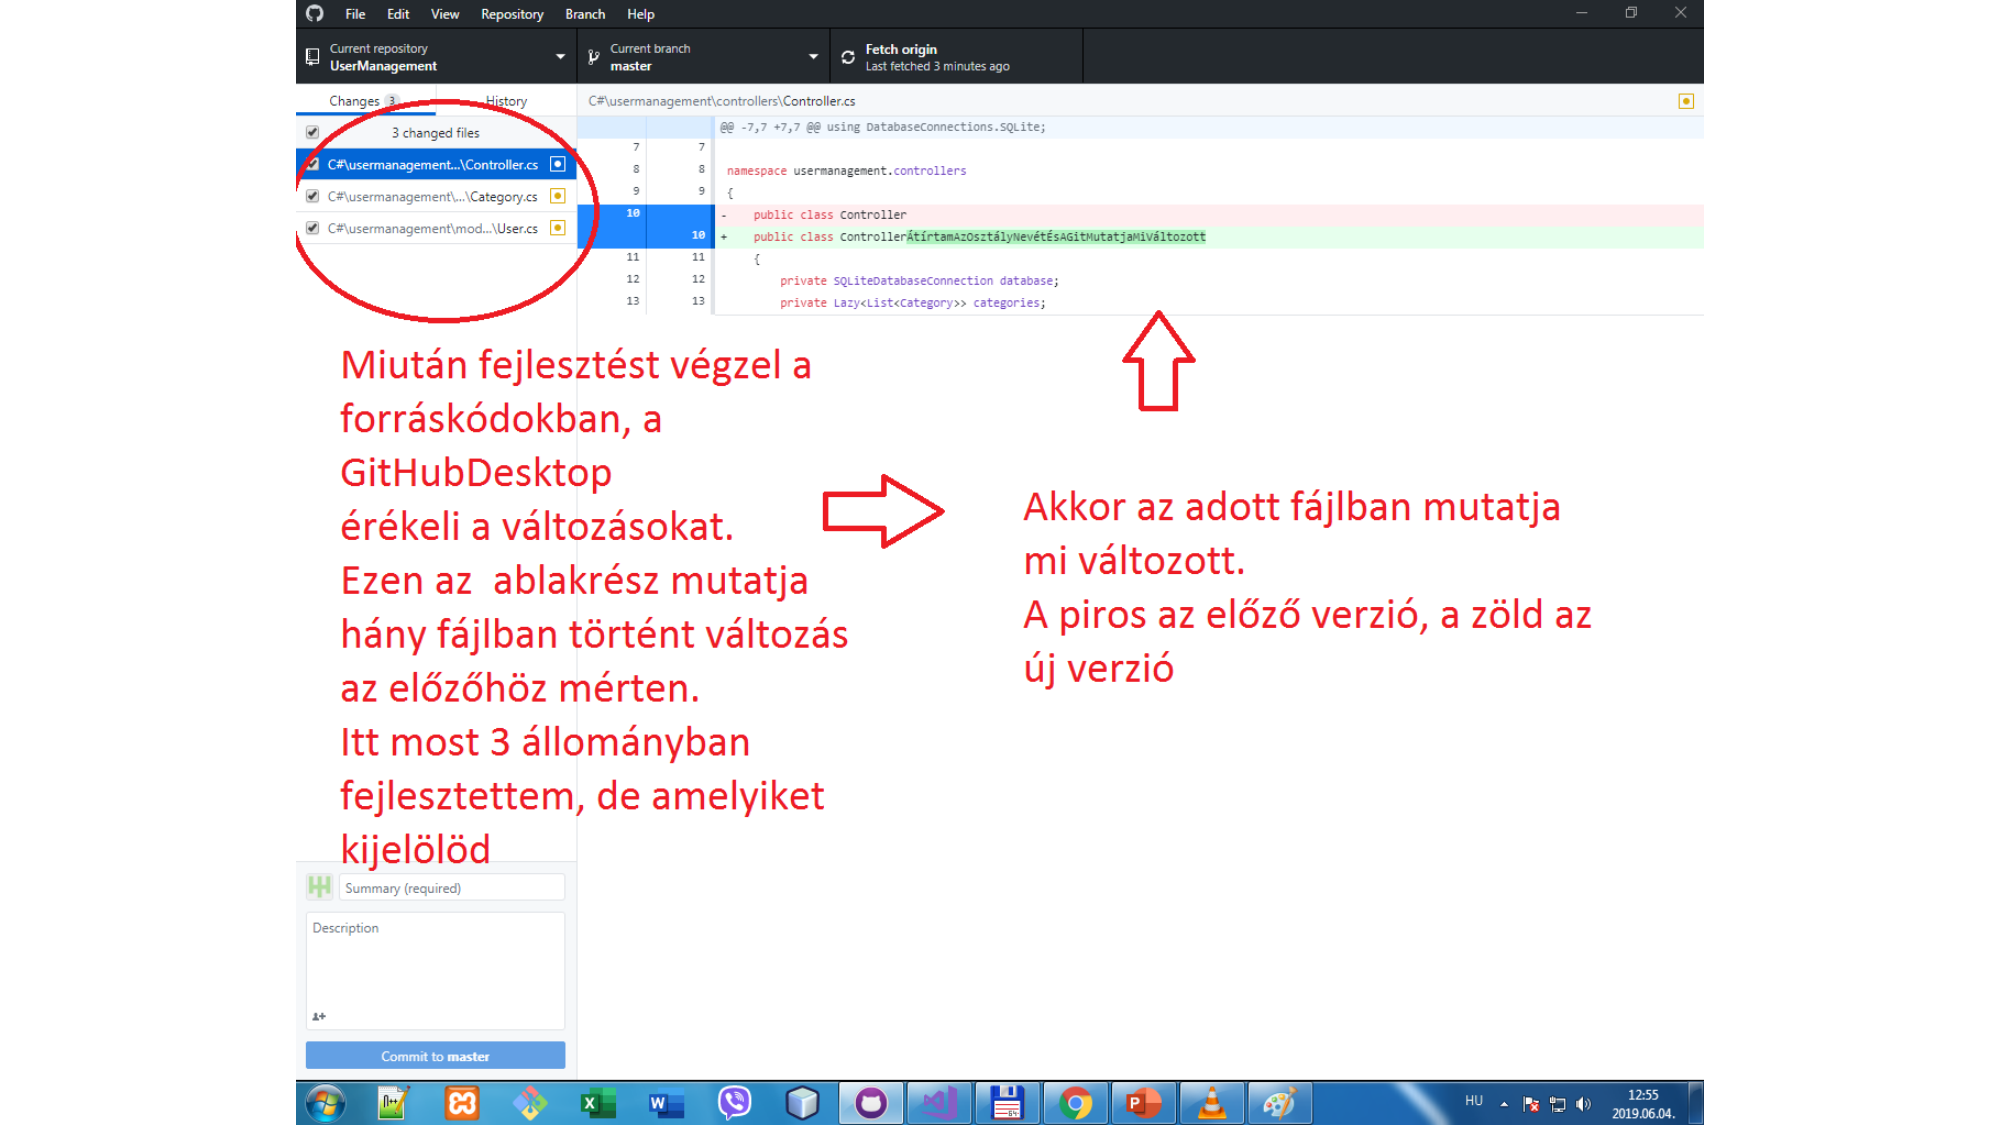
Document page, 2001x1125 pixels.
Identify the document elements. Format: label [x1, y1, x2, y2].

picture [296, 0, 1704, 1125]
